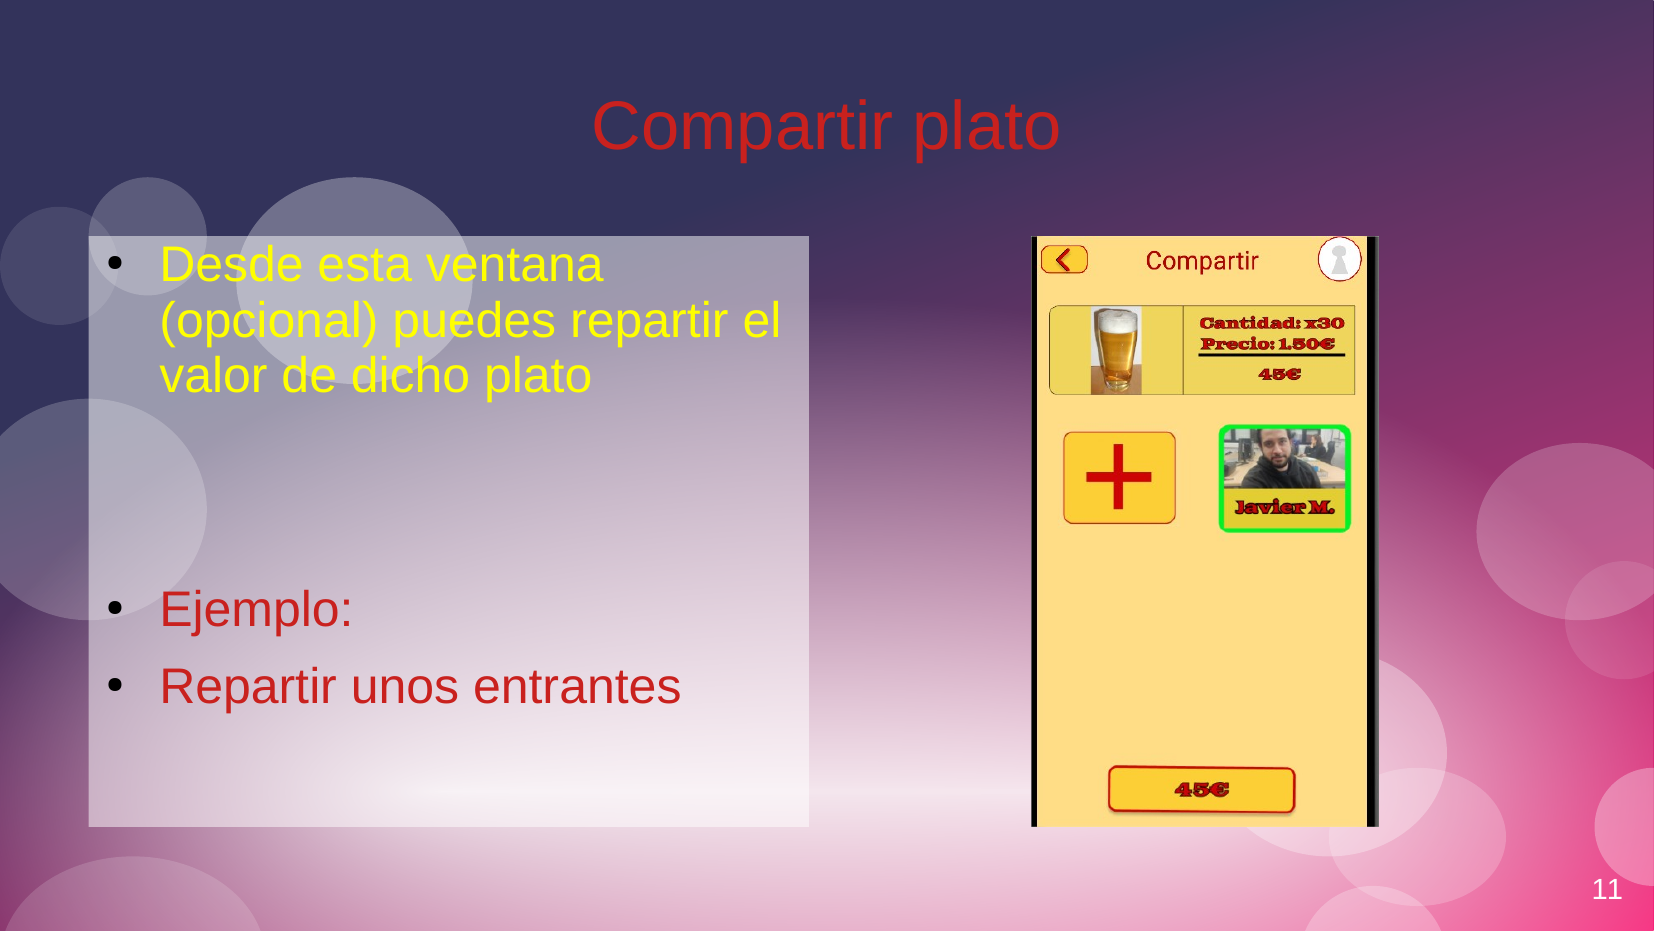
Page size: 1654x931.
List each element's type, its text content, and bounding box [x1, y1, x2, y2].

picture [1031, 236, 1379, 827]
title Compartir plato [88, 44, 1565, 207]
list Desde esta ventana (opcional) puedes repartir el valor de dicho plato Ejemplo: Repartir unos entrantes [88, 236, 809, 827]
